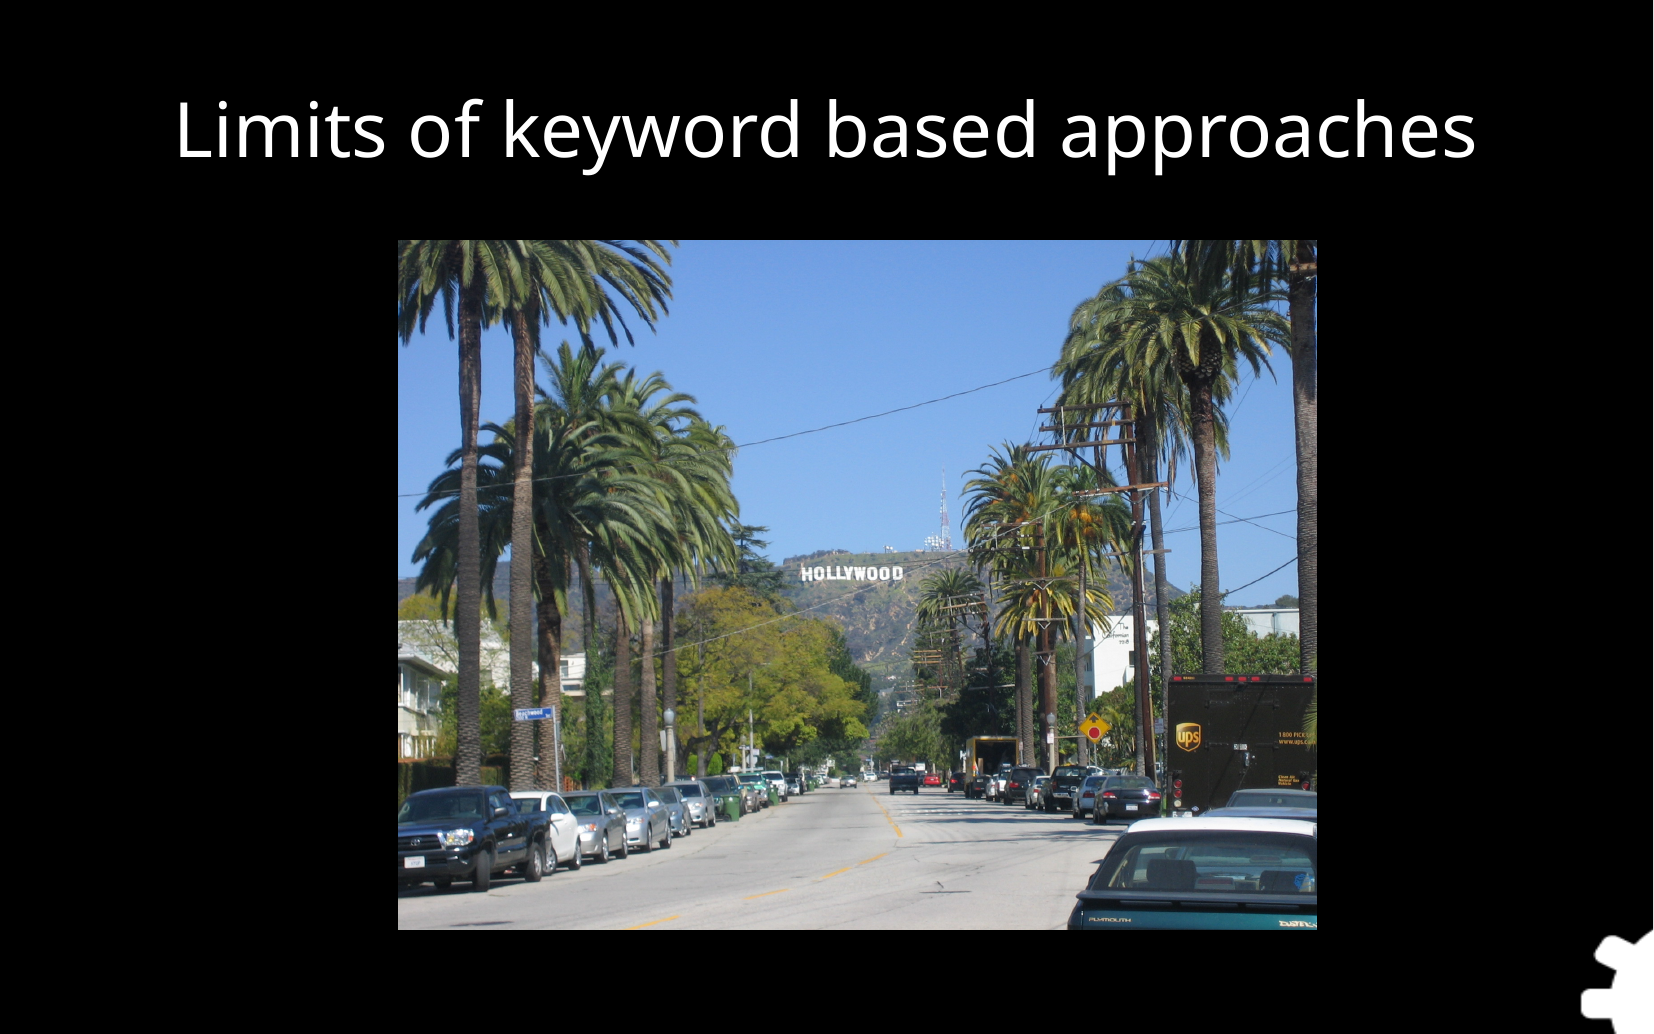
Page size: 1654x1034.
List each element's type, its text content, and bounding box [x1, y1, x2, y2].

title Limits of keyword based approaches [82, 41, 1571, 214]
picture [0, 0, 1654, 1034]
